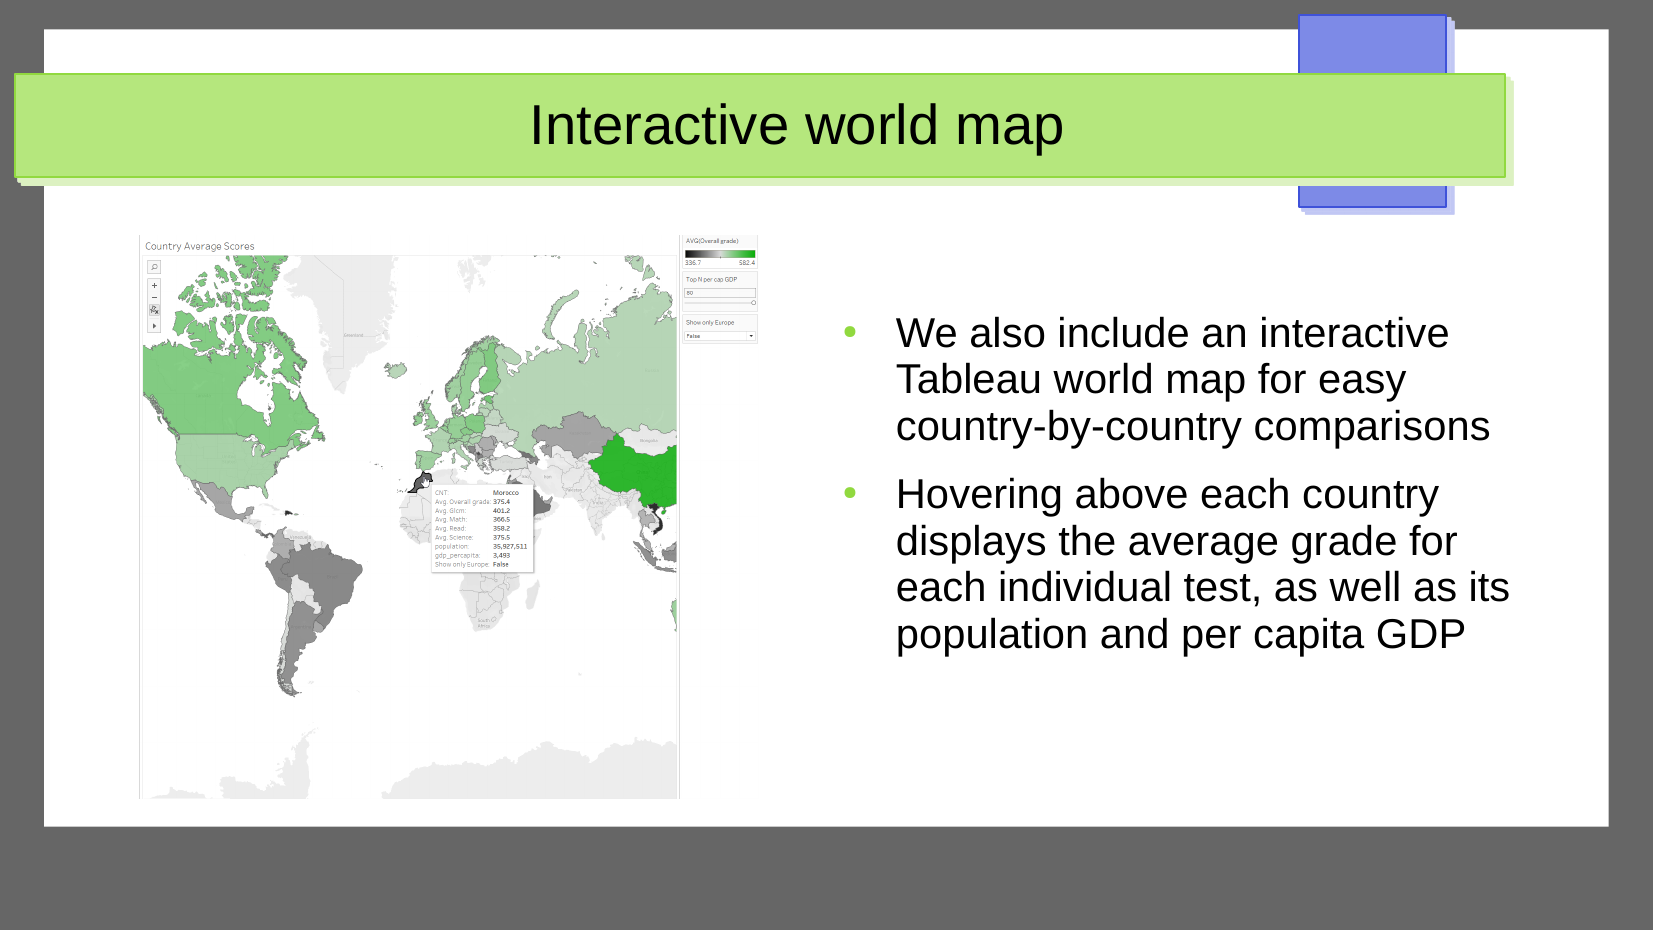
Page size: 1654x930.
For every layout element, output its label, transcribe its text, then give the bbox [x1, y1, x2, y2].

picture [138, 235, 759, 799]
title Interactive world map [88, 73, 1506, 178]
list We also include an interactive Tableau world map for easy country-by-country comparisons Hovering above each country displays the average grade for each individual test, as well as its population and per capita GDP [825, 309, 1546, 901]
